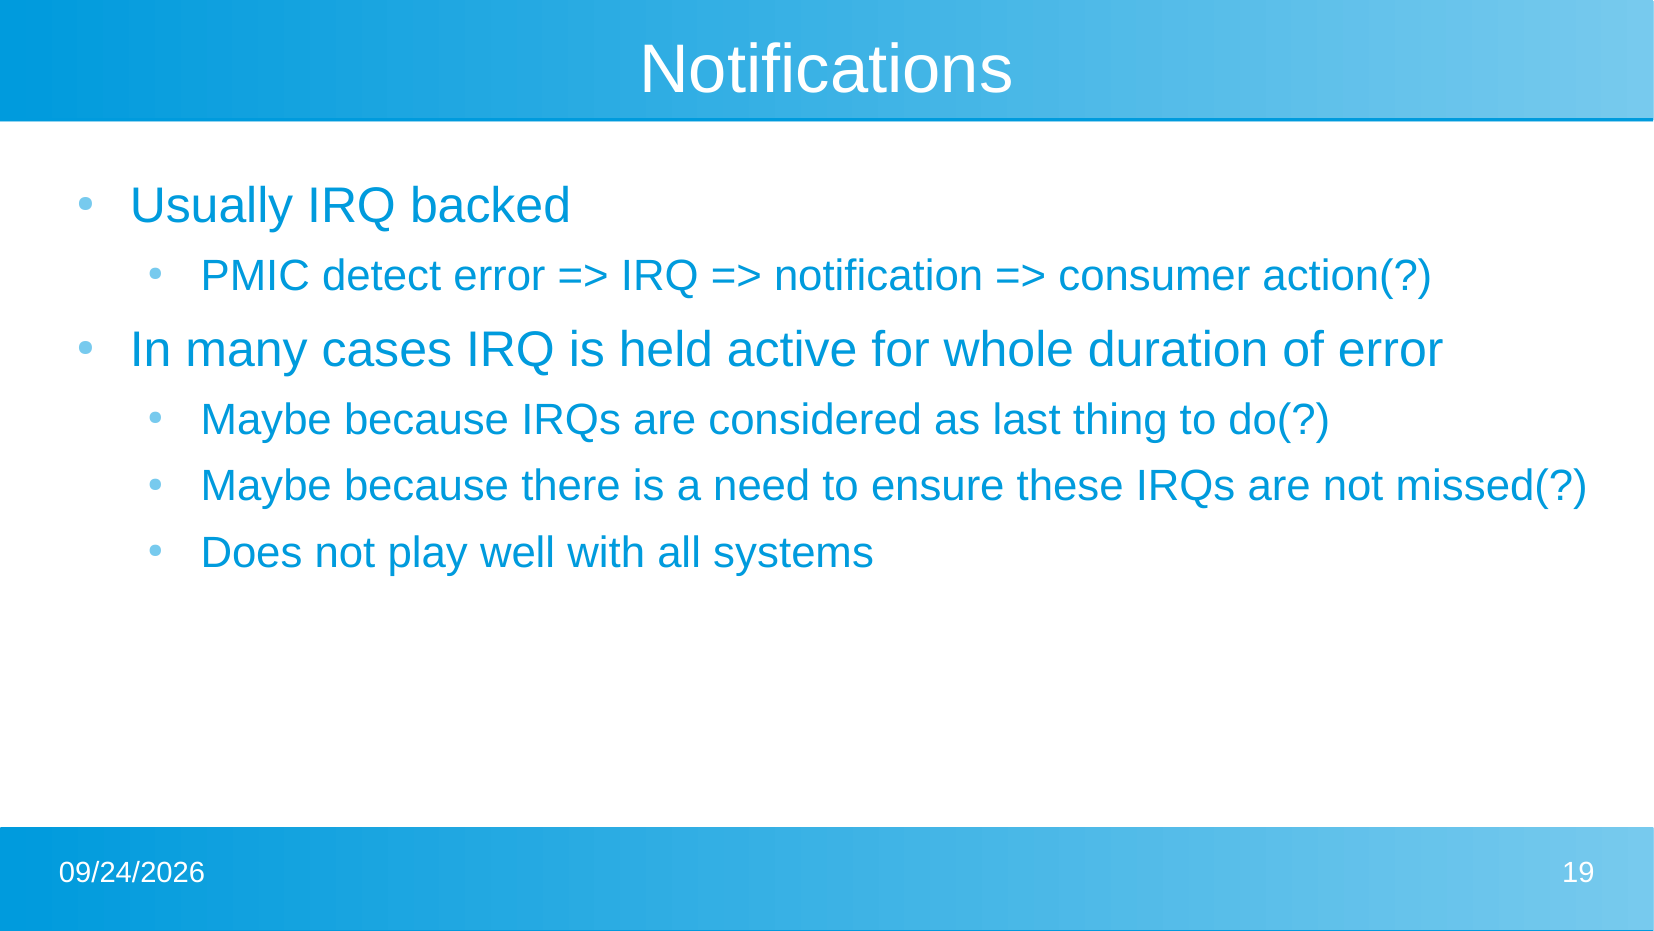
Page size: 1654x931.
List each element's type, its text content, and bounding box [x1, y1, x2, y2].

list Usually IRQ backed PMIC detect error => IRQ => notification => consumer action(?) In many cases IRQ is held active for whole duration of error Maybe because IRQs are considered as last thing to do(?) Maybe because there is a need to ensure these IRQs are not missed(?) Does not play well with all systems [58, 177, 1595, 768]
title Notifications [58, 29, 1595, 108]
